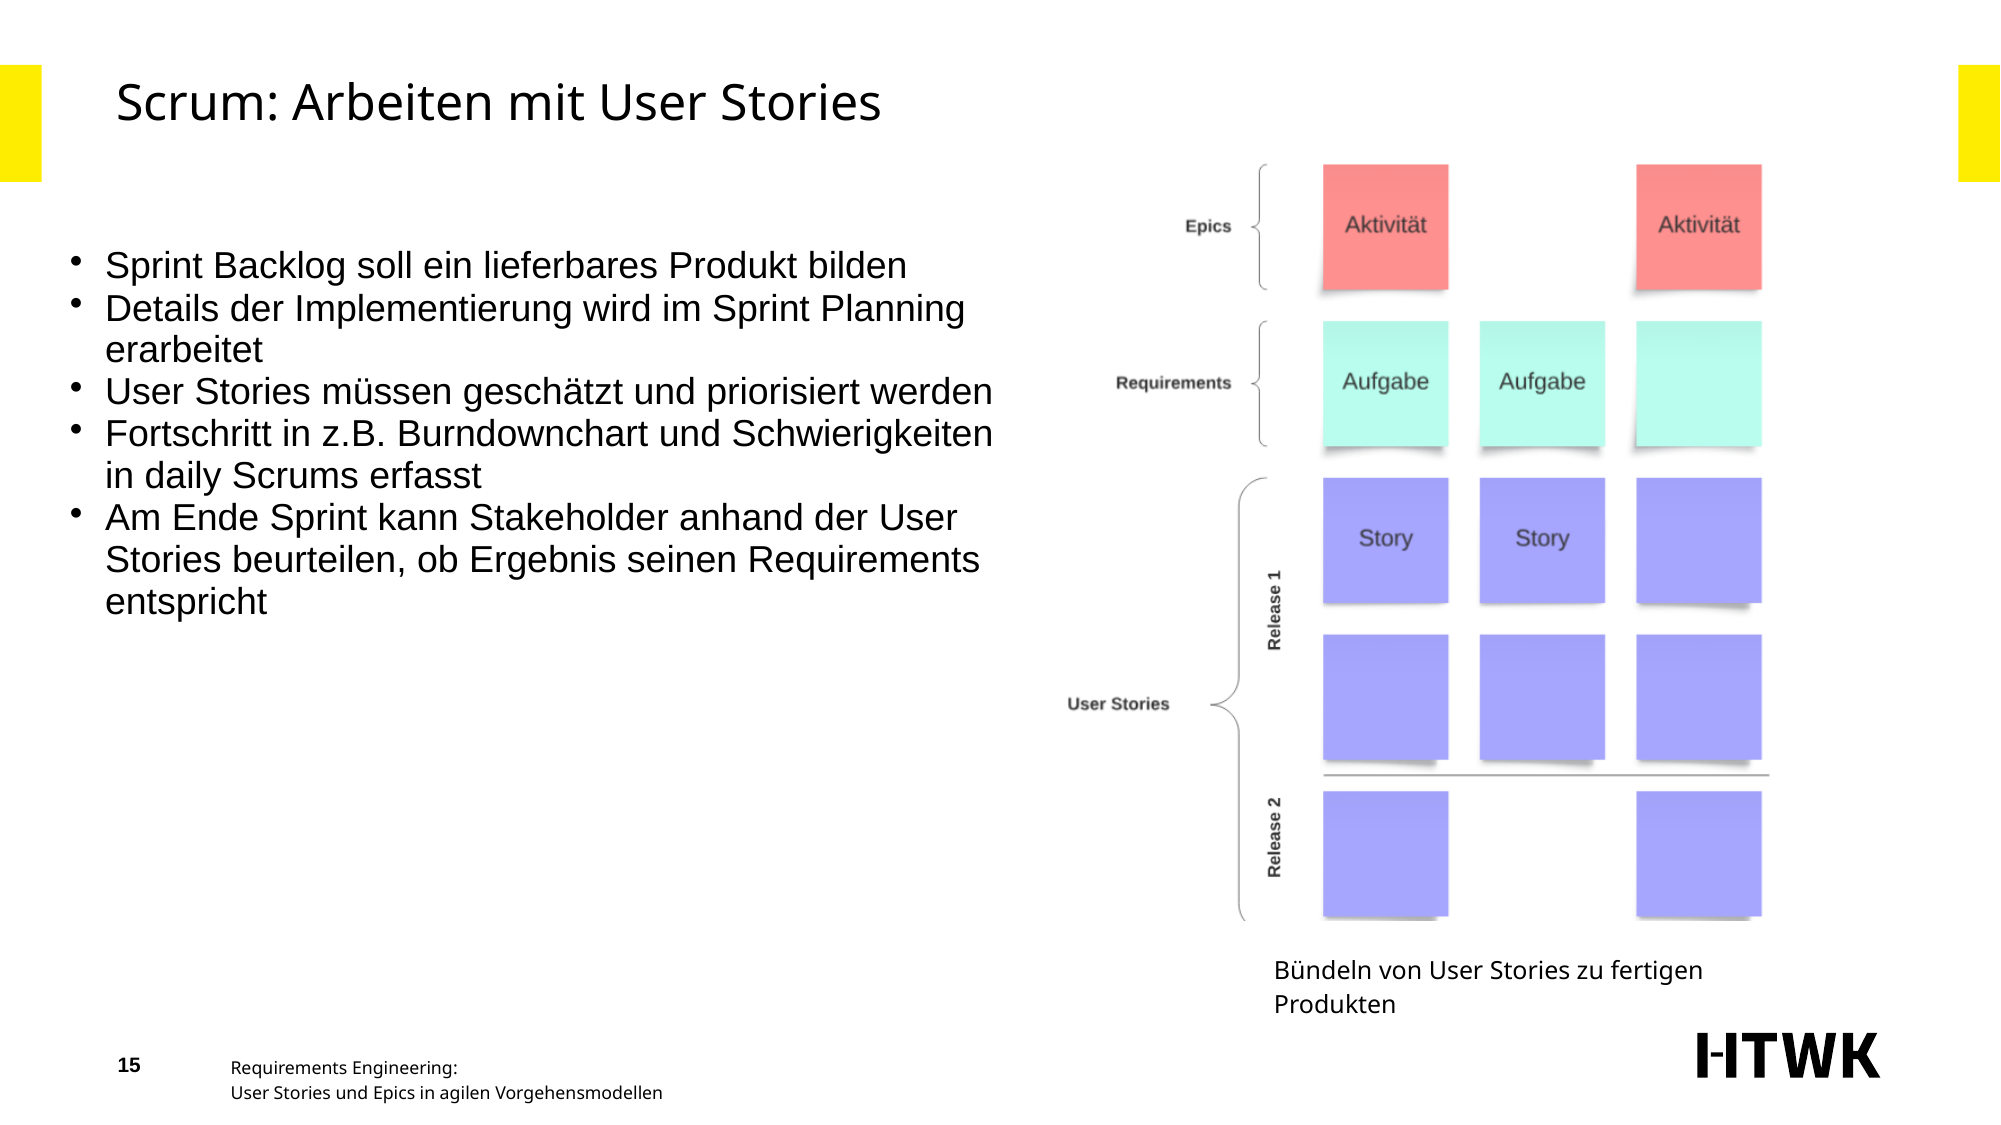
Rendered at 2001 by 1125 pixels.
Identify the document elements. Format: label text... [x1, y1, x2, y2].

text_box Bündeln von User Stories zu fertigen Produkten [1259, 945, 1761, 1031]
picture [1056, 160, 1774, 921]
text_box Sprint Backlog soll ein lieferbares Produkt bilden Details der Implementierung wird im Sprint Planning erarbeitet User Stories müssen geschätzt und priorisiert werden Fortschritt in z.B. Burndownchart und Schwierigkeiten in daily Scrums erfasst Am Ende Sprint kann Stakeholder anhand der User Stories beurteilen, ob Ergebnis seinen Requirements entspricht [54, 237, 1038, 945]
title Scrum: Arbeiten mit User Stories [116, 65, 1881, 183]
